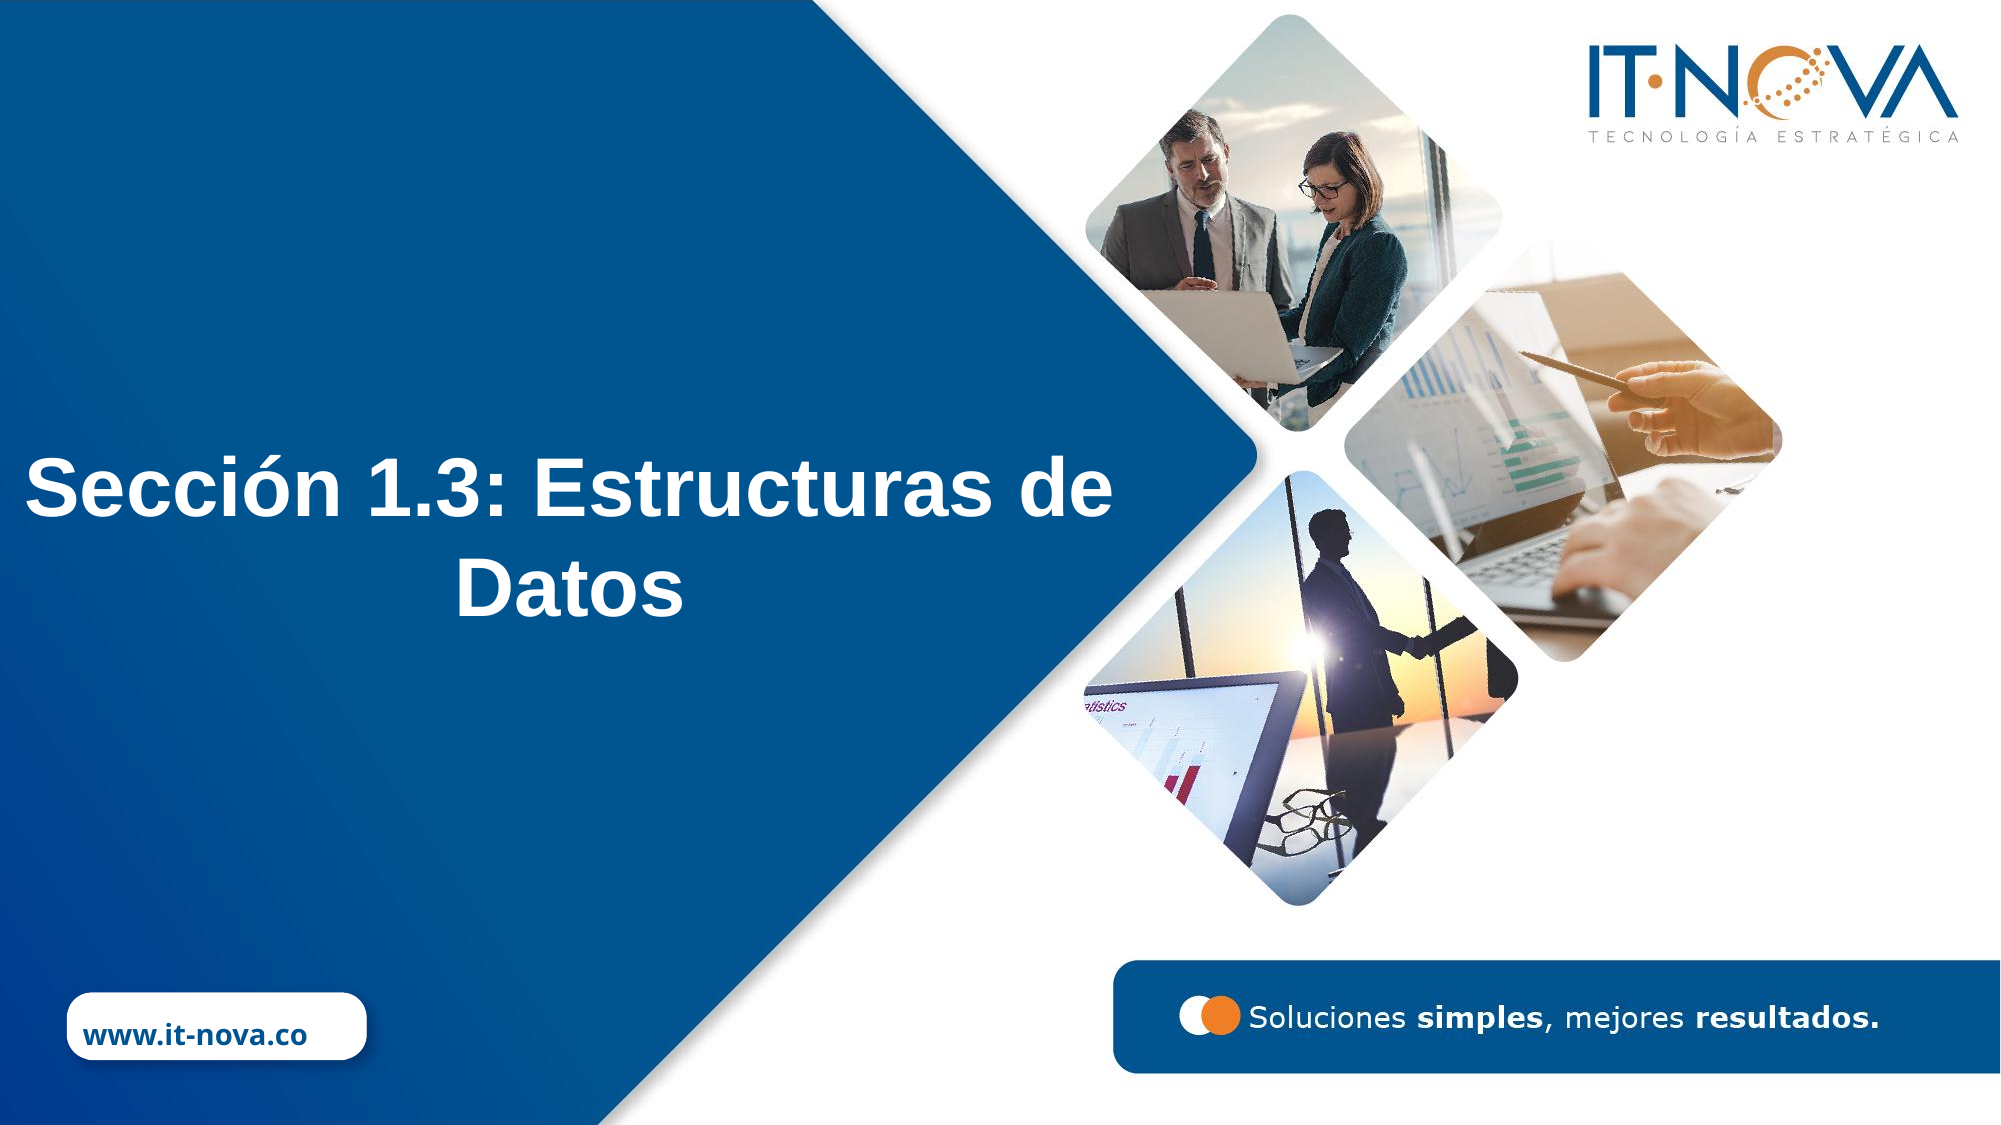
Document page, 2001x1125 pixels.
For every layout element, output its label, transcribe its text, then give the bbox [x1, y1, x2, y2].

text_box Sección 1.3: Estructuras de Datos [0, 426, 1142, 644]
text_box www.it-nova.co [67, 1008, 371, 1060]
picture [25, 955, 414, 1112]
